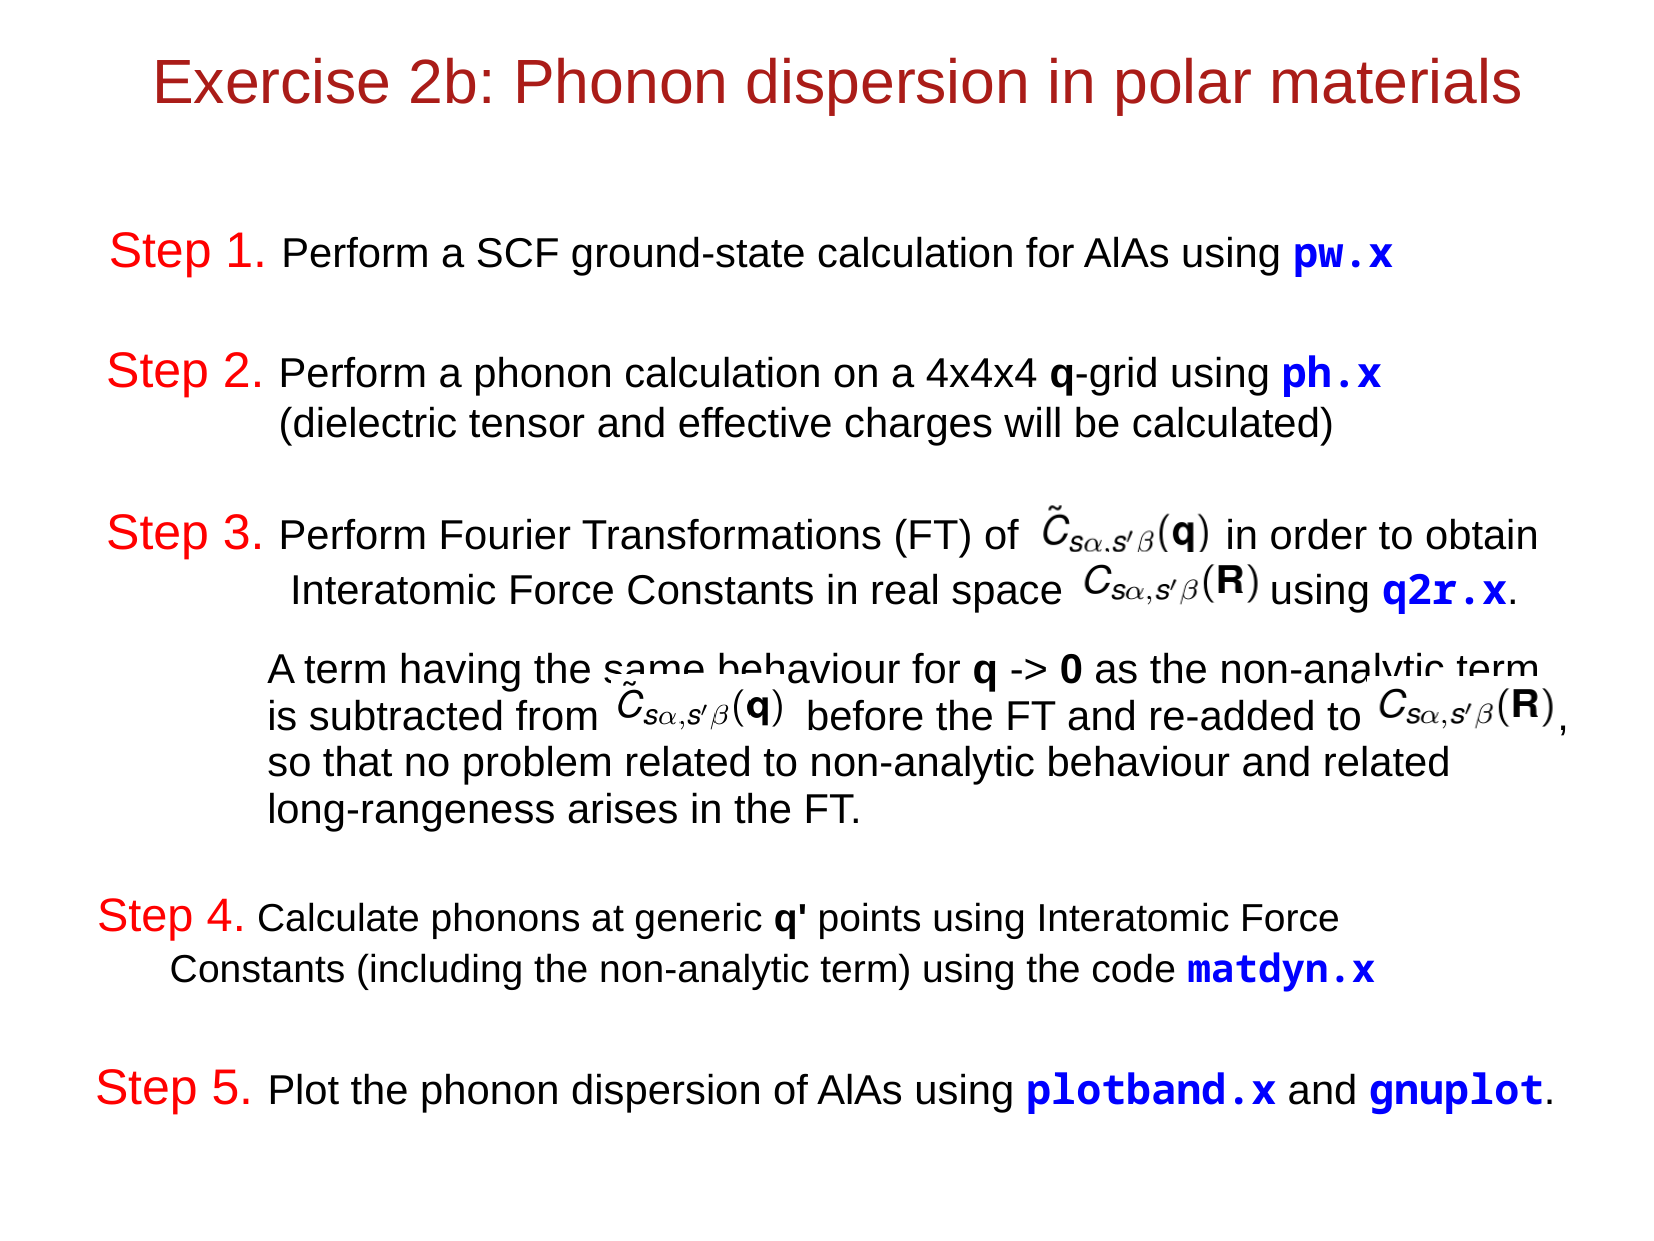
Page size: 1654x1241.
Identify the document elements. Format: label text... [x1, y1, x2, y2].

list Step 2. Perform a phonon calculation on a 4x4x4 q-grid using ph.x (dielectric tensor and effective charges will be calculated) [35, 342, 1621, 503]
list Step 3. Perform Fourier Transformations (FT) of in order to obtain Interatomic Force Constants in real space using q2r.x. A term having the same behaviour for q -> 0 as the non-analytic term is subtracted from before the FT and re-added to , so that no problem related to non-analytic behaviour and related long-rangeness arises in the FT. [35, 503, 1621, 843]
list Step 1. Perform a SCF ground-state calculation for AlAs using pw.x [38, 222, 1623, 385]
picture [1036, 498, 1264, 610]
picture [1367, 676, 1559, 734]
picture [611, 674, 786, 736]
title Exercise 2b: Phonon dispersion in polar materials [83, 0, 1572, 186]
list Step 4. Calculate phonons at generic q' points using Interatomic Force Constants (including the non-analytic term) using the code matdyn.x [30, 887, 1576, 1024]
list Step 5. Plot the phonon dispersion of AlAs using plotband.x and gnuplot. [24, 1059, 1570, 1195]
